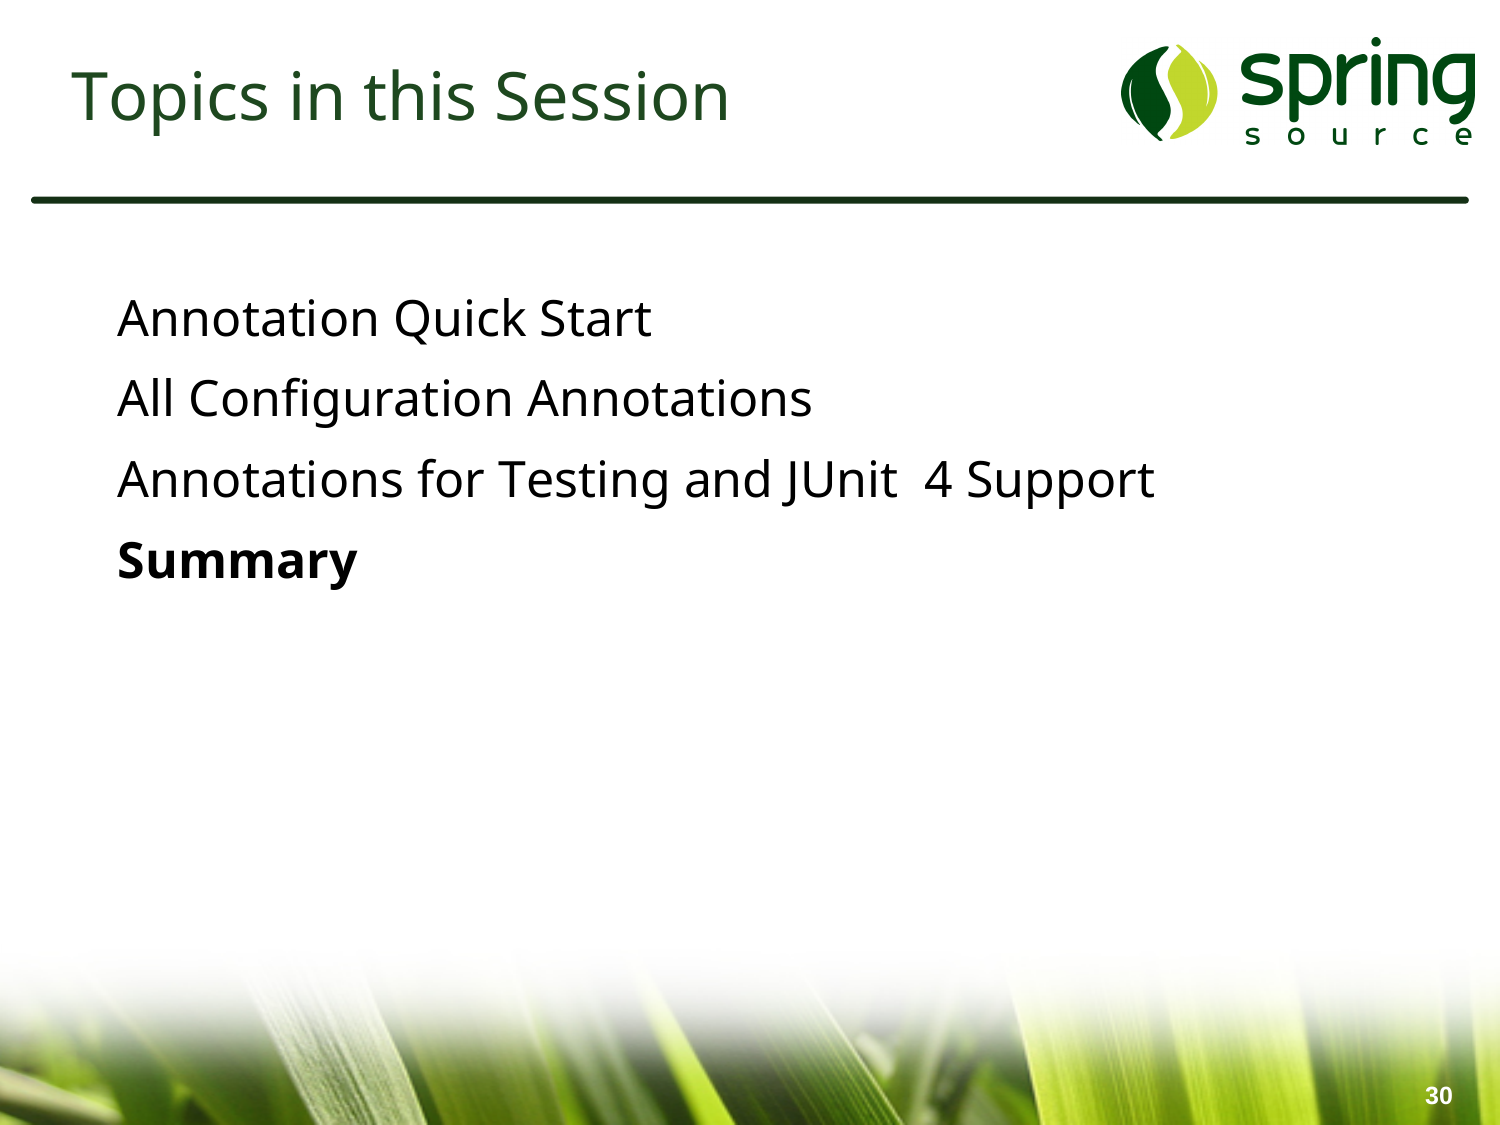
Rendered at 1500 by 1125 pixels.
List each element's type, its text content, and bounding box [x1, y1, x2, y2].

list Annotation Quick Start All Configuration Annotations Annotations for Testing and JUnit 4 Support Summary [103, 275, 1394, 938]
title Topics in this Session [56, 13, 1089, 176]
picture [1121, 37, 1475, 145]
picture [0, 944, 1500, 1125]
